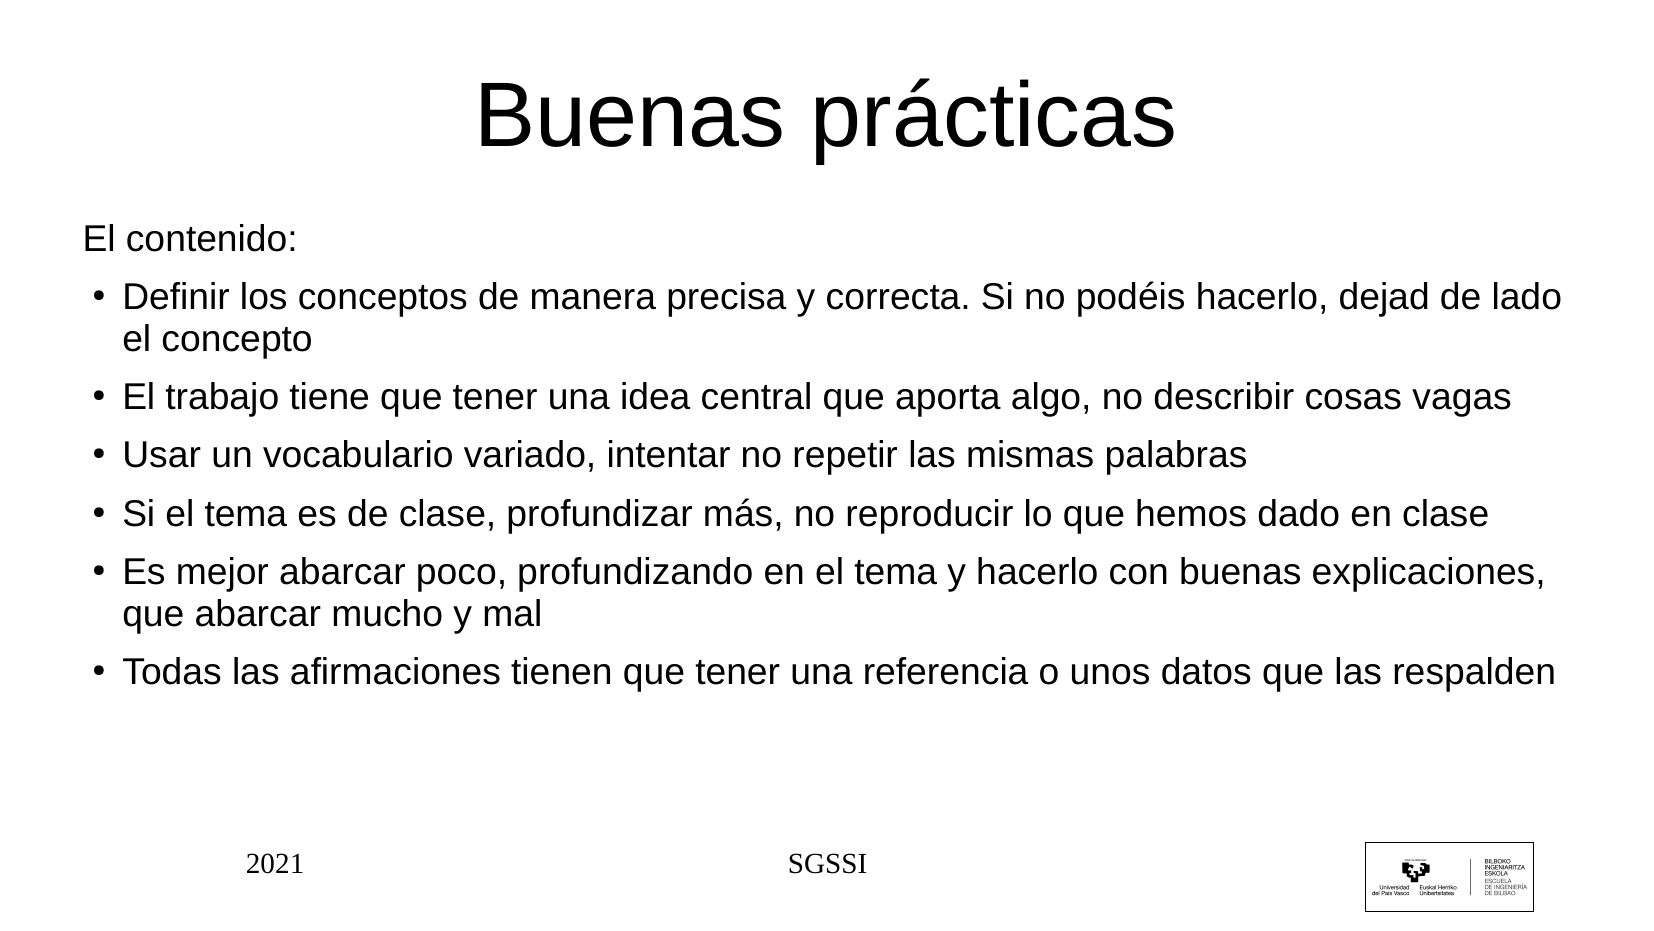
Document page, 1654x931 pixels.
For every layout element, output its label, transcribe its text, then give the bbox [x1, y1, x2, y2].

picture [1366, 843, 1533, 911]
title Buenas prácticas [82, 37, 1571, 193]
list El contenido: Definir los conceptos de manera precisa y correcta. Si no podéis hacerlo, dejad de lado el concepto El trabajo tiene que tener una idea central que aporta algo, no describir cosas vagas Usar un vocabulario variado, intentar no repetir las mismas palabras Si el tema es de clase, profundizar más, no reproducir lo que hemos dado en clase Es mejor abarcar poco, profundizando en el tema y hacerlo con buenas explicaciones, que abarcar mucho y mal Todas las afirmaciones tienen que tener una referencia o unos datos que las respalden [82, 217, 1571, 758]
